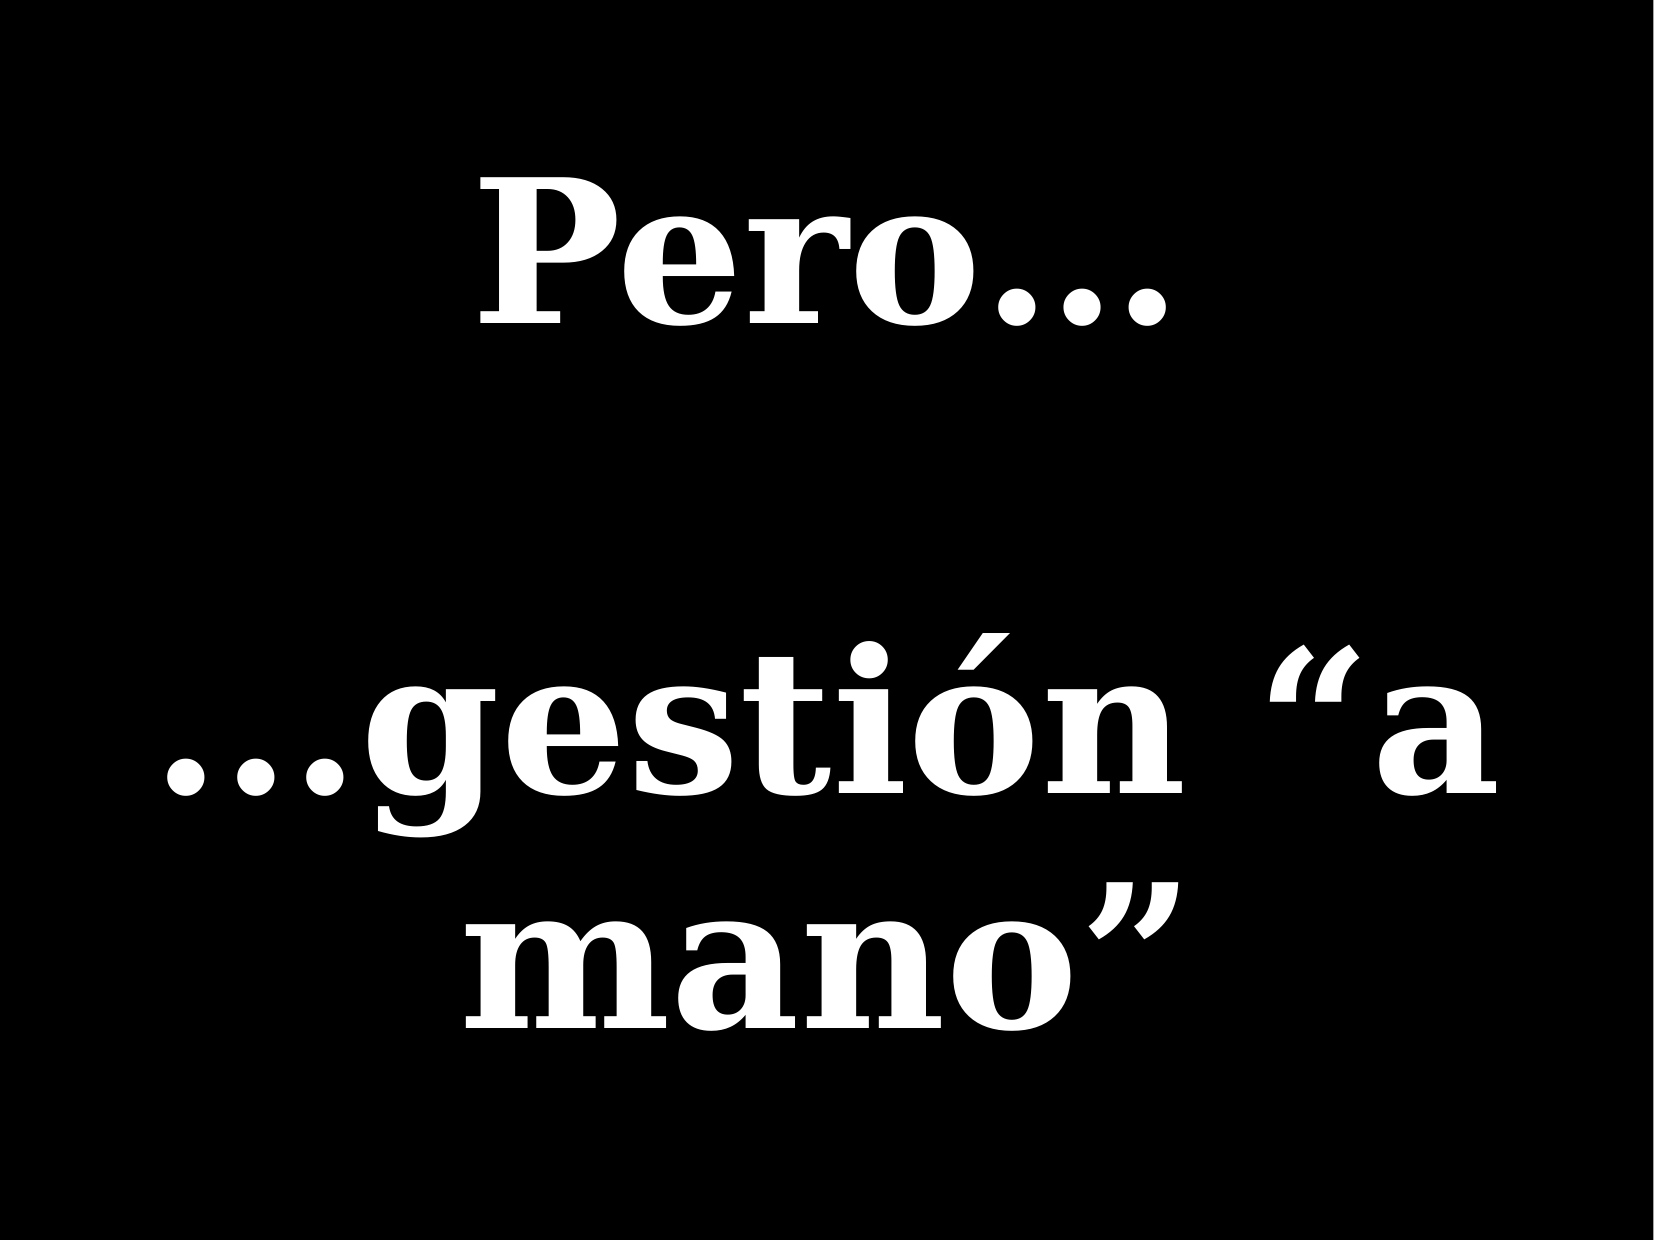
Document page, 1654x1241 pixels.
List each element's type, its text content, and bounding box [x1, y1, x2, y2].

subtitle Pero… ...gestión “a mano” [82, 126, 1571, 1087]
